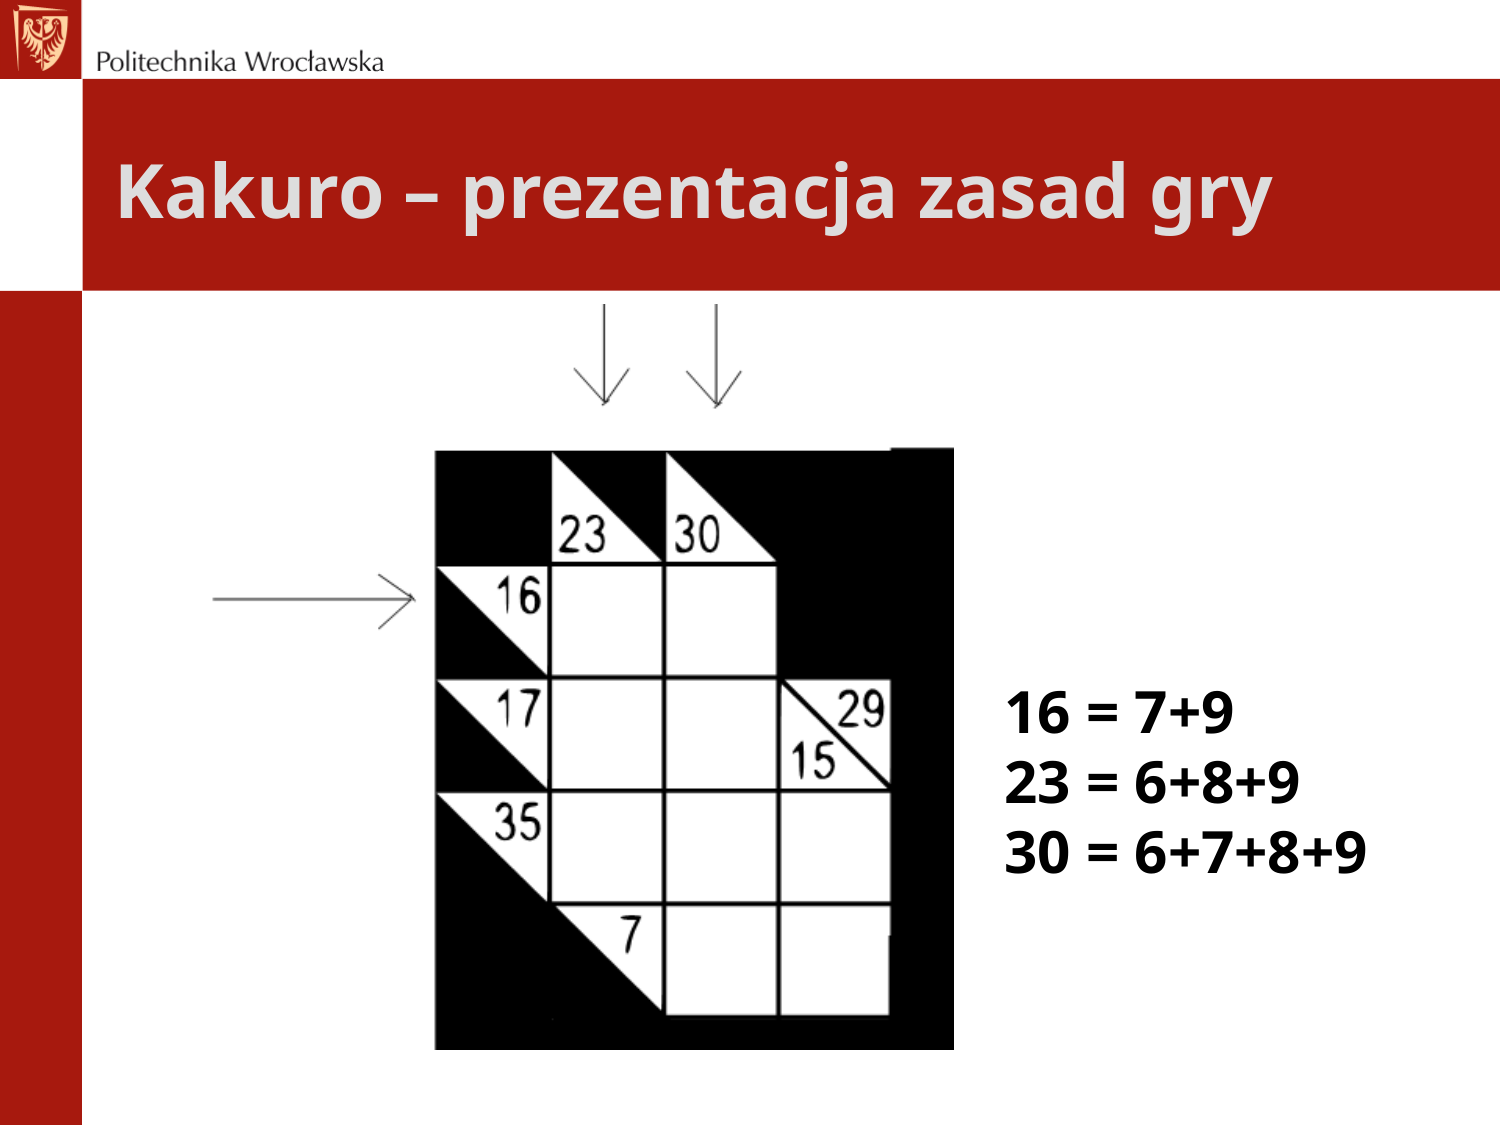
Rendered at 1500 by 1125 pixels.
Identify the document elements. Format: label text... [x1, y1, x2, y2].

picture [0, 0, 384, 79]
text_box 16 = 7+9 23 = 6+8+9 30 = 6+7+8+9 [990, 495, 1486, 1066]
text_box Kakuro – prezentacja zasad gry [100, 103, 1483, 273]
picture [180, 304, 954, 1051]
